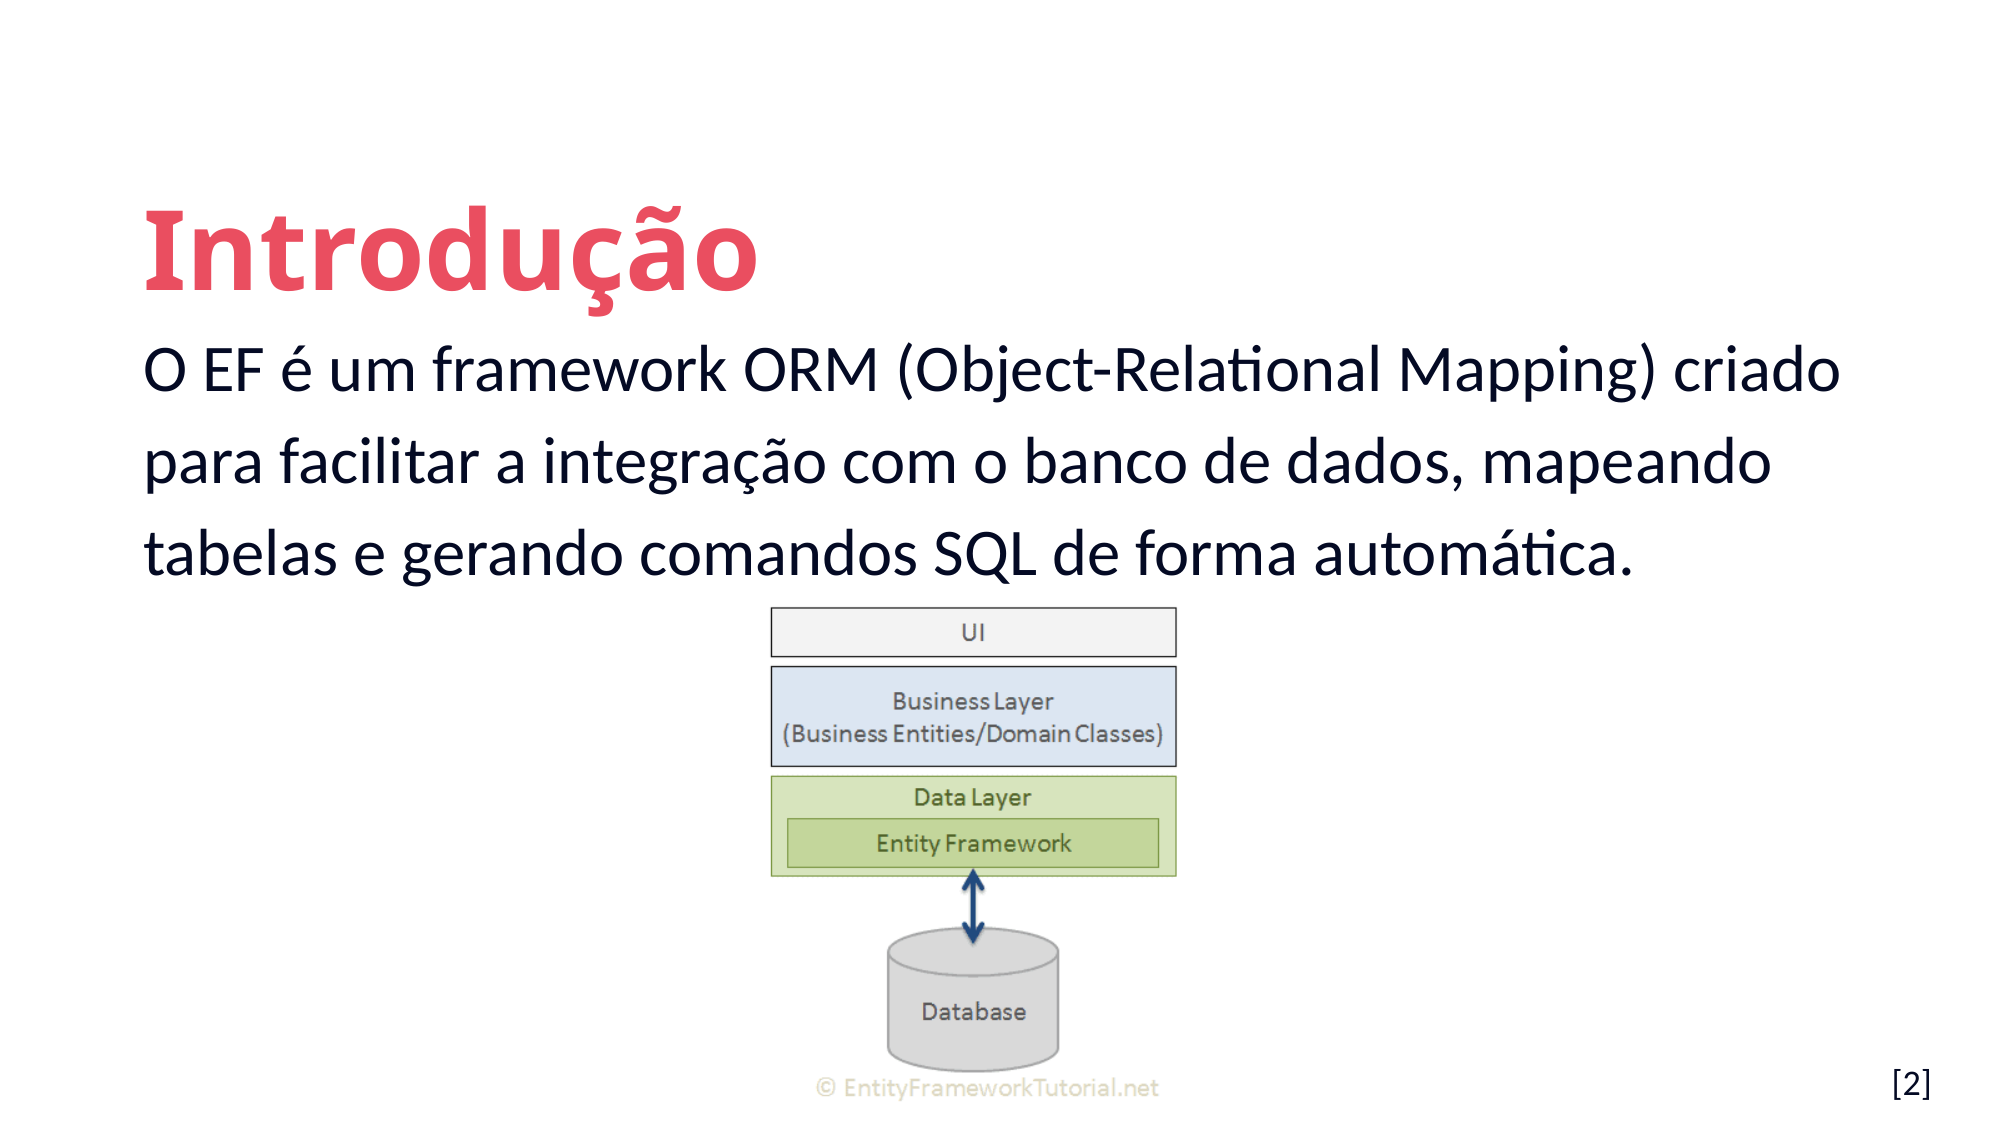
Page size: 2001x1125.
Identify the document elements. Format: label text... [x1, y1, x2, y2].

slide_number [2] [1871, 1038, 1992, 1125]
text_box Introdução [123, 139, 1878, 324]
text_box O EF é um framework ORM (Object-Relational Mapping) criado para facilitar a integração com o banco de dados, mapeando tabelas e gerando comandos SQL de forma automática. [123, 324, 1877, 824]
picture [766, 600, 1183, 1105]
